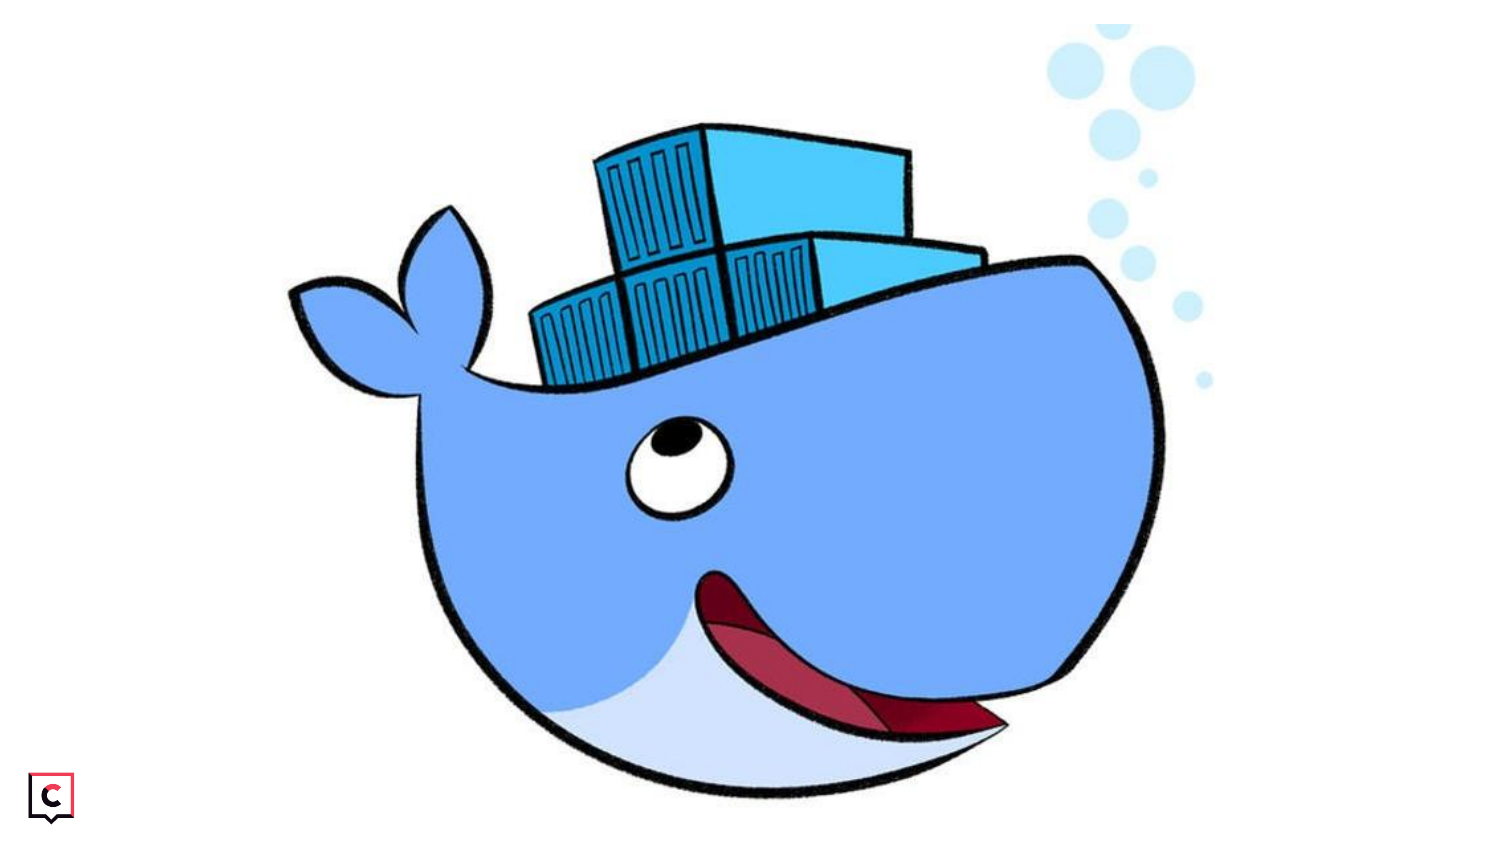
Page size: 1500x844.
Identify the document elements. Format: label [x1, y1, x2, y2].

picture [19, 764, 82, 830]
picture [240, 24, 1260, 819]
